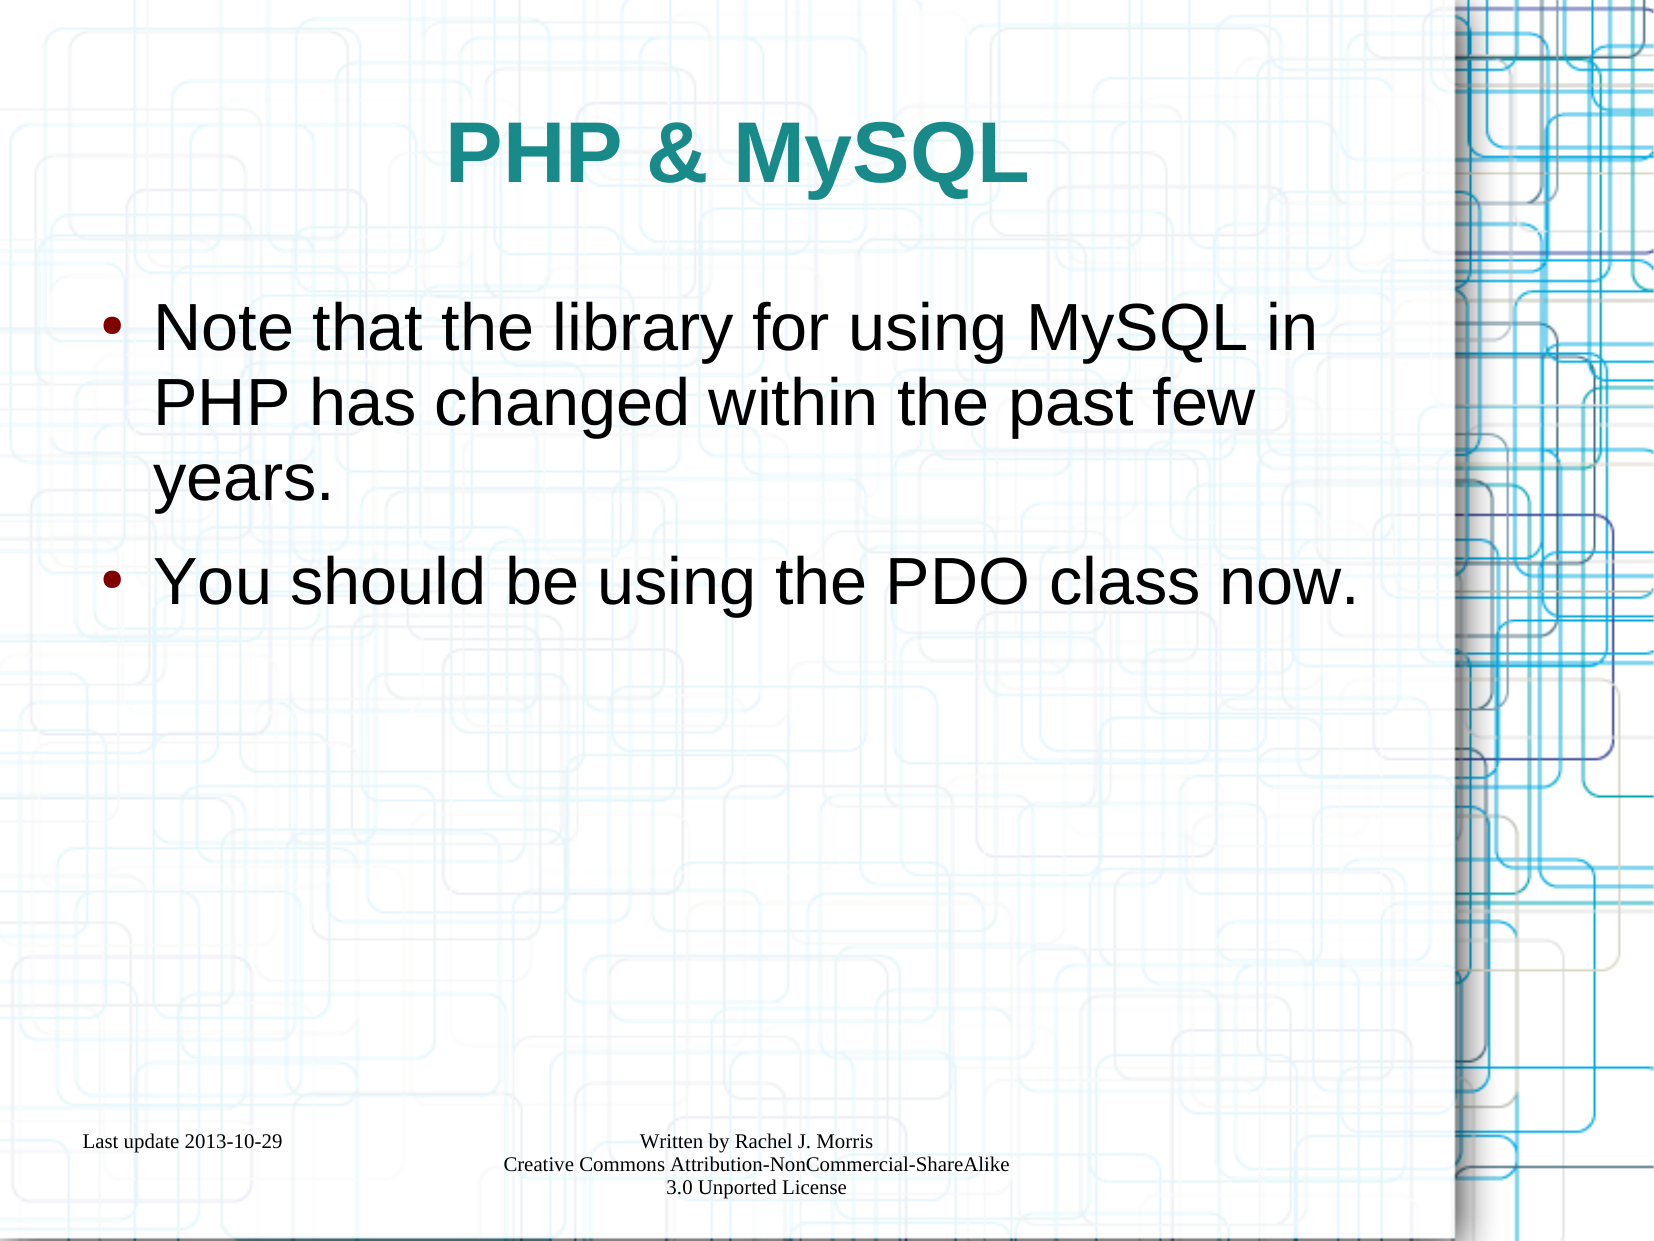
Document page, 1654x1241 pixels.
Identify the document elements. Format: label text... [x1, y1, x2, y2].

title PHP & MySQL [59, 49, 1418, 257]
picture [0, 0, 1654, 1241]
list Note that the library for using MySQL in PHP has changed within the past few years. You should be using the PDO class now. [82, 290, 1418, 1010]
